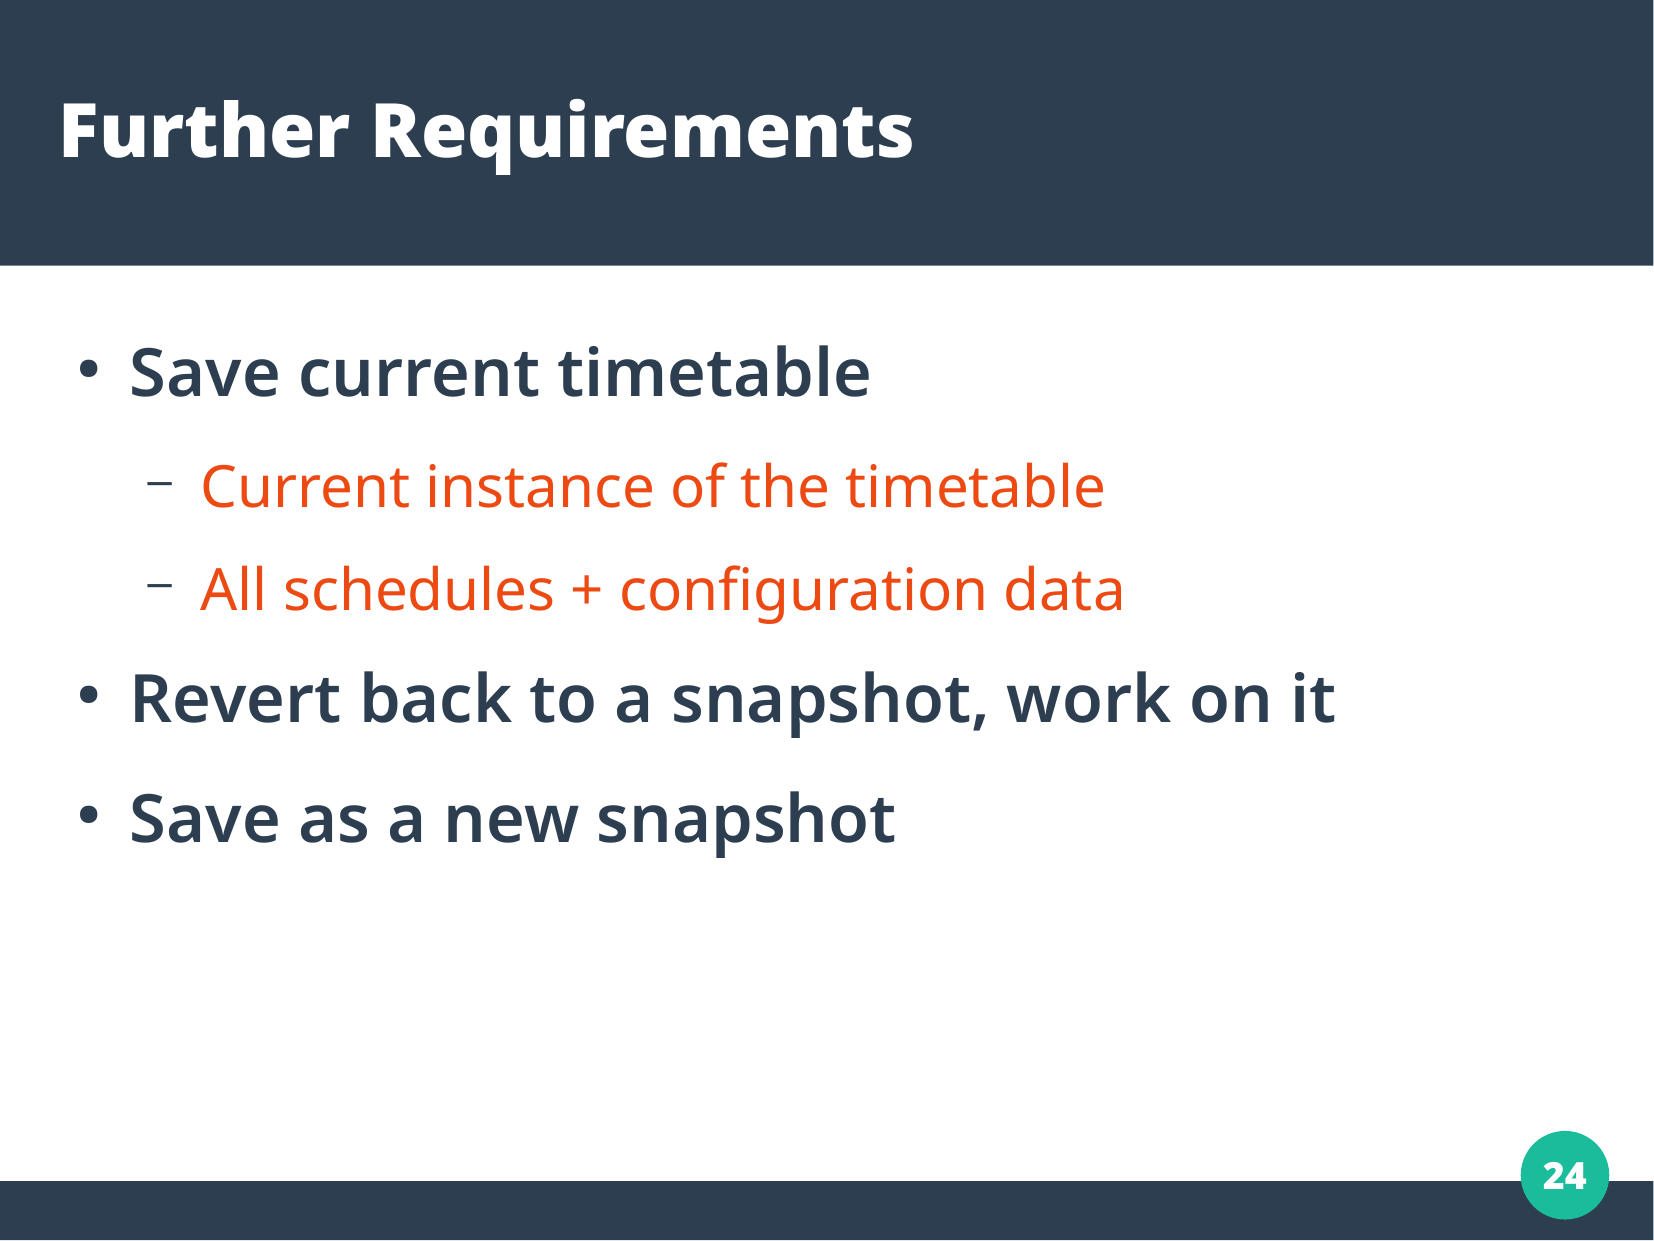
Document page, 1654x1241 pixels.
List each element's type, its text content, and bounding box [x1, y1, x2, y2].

title Further Requirements [59, 49, 1595, 207]
list Save current timetable Current instance of the timetable All schedules + configuration data Revert back to a snapshot, work on it Save as a new snapshot [59, 324, 1595, 1152]
